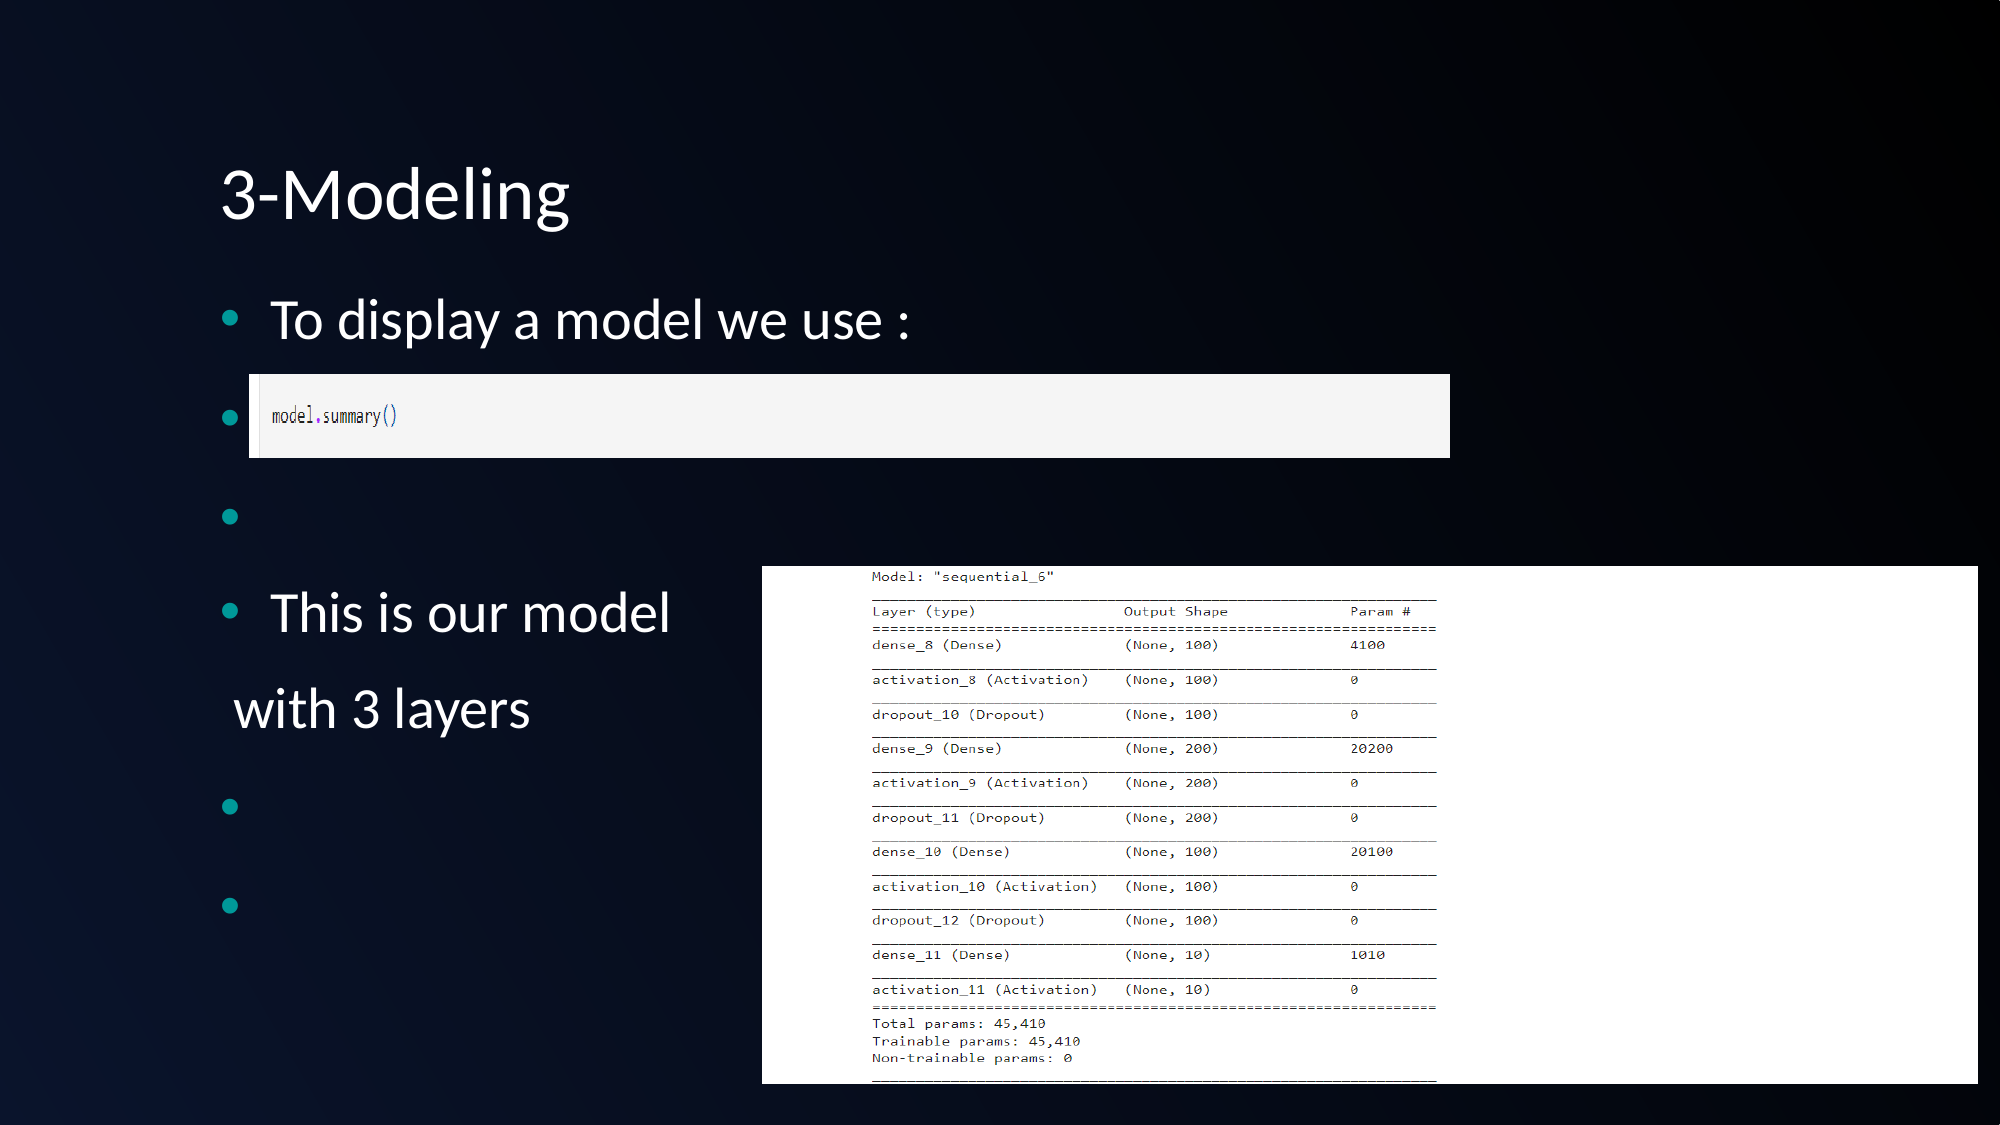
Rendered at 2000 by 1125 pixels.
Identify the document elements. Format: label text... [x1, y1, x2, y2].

title 3-Modeling [199, 45, 1900, 246]
list To display a model we use : This is our model with 3 layers [199, 279, 1900, 1012]
picture [762, 567, 1978, 1084]
picture [249, 375, 1450, 458]
